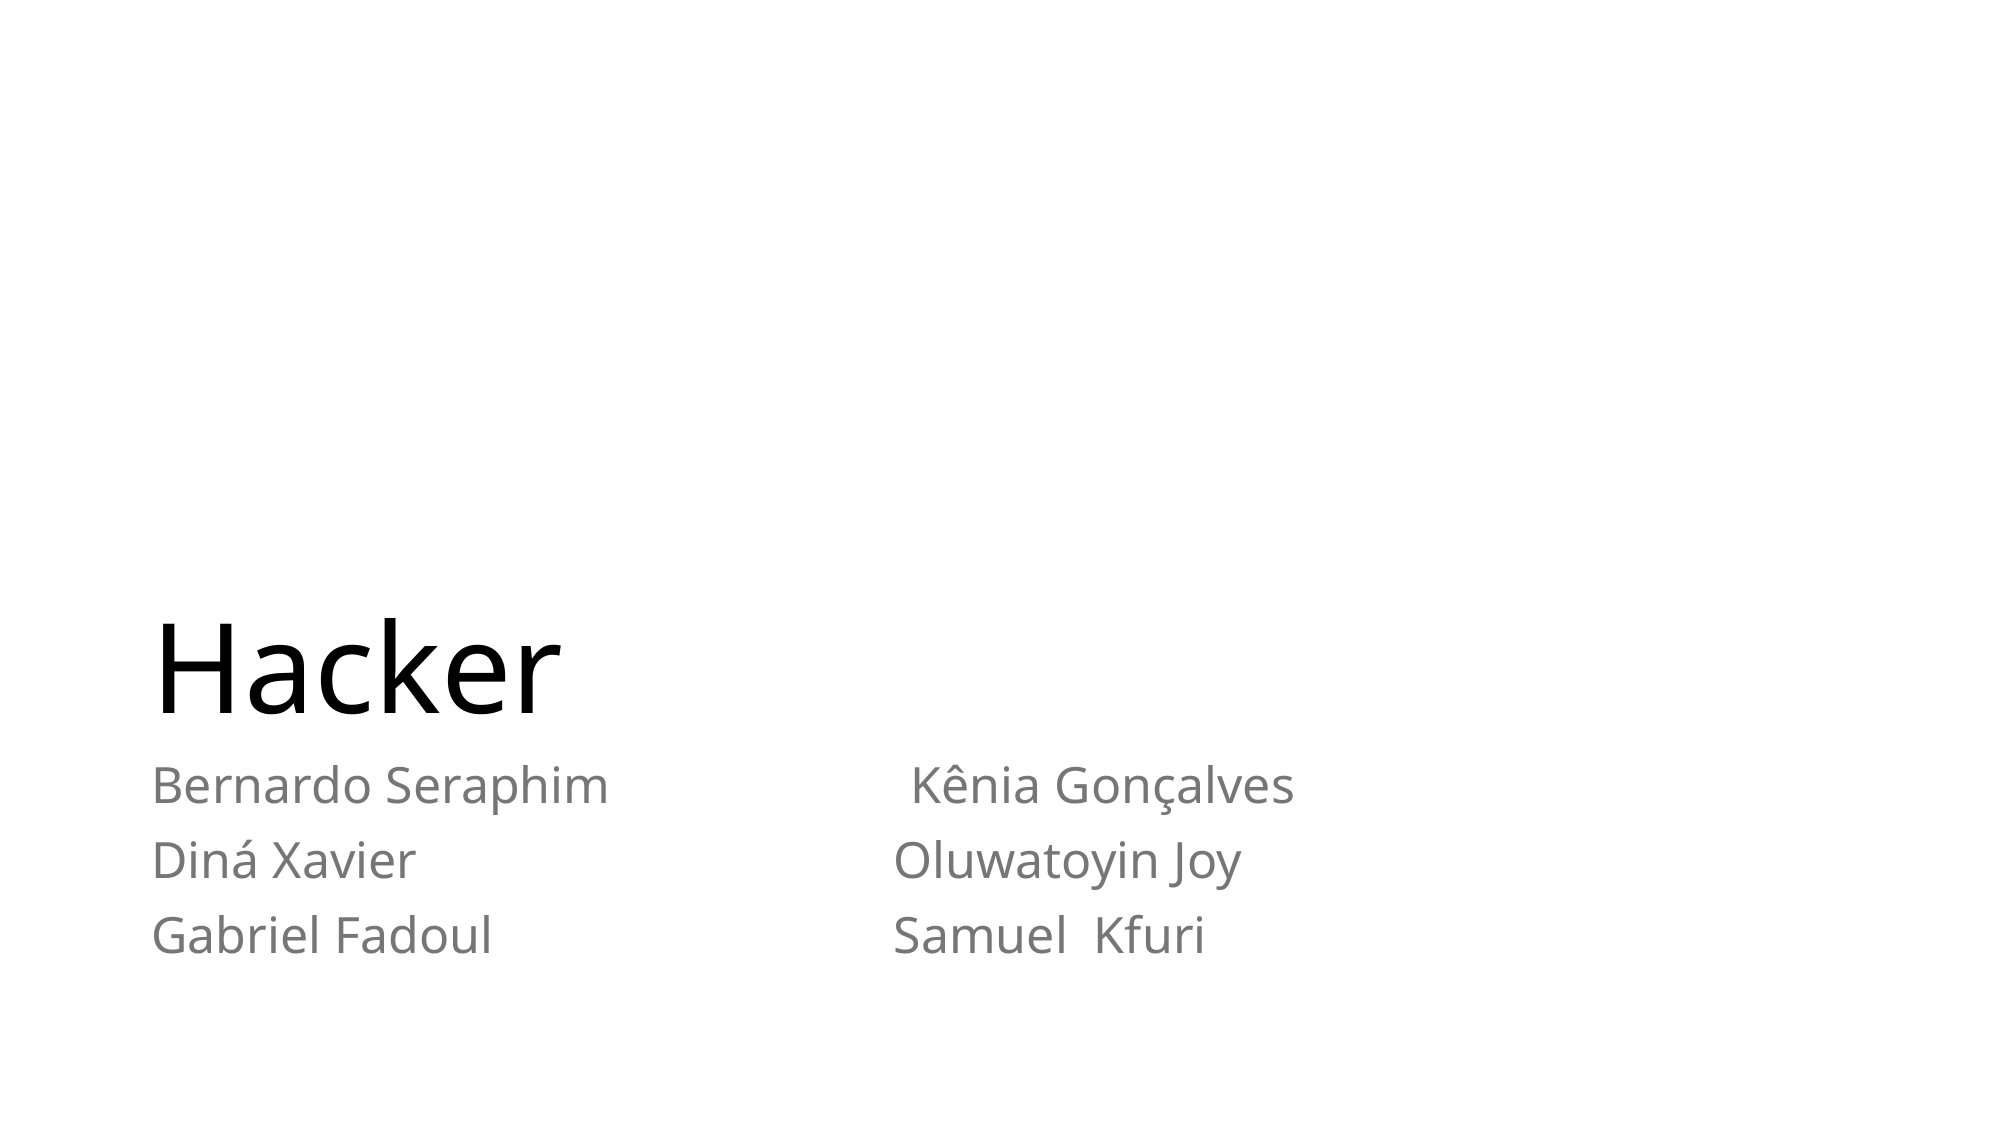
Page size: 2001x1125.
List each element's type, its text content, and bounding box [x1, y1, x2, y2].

list Bernardo Seraphim Kênia Gonçalves Diná Xavier Oluwatoyin Joy Gabriel Fadoul Samuel Kfuri [136, 752, 1862, 999]
title Hacker [136, 280, 1862, 749]
